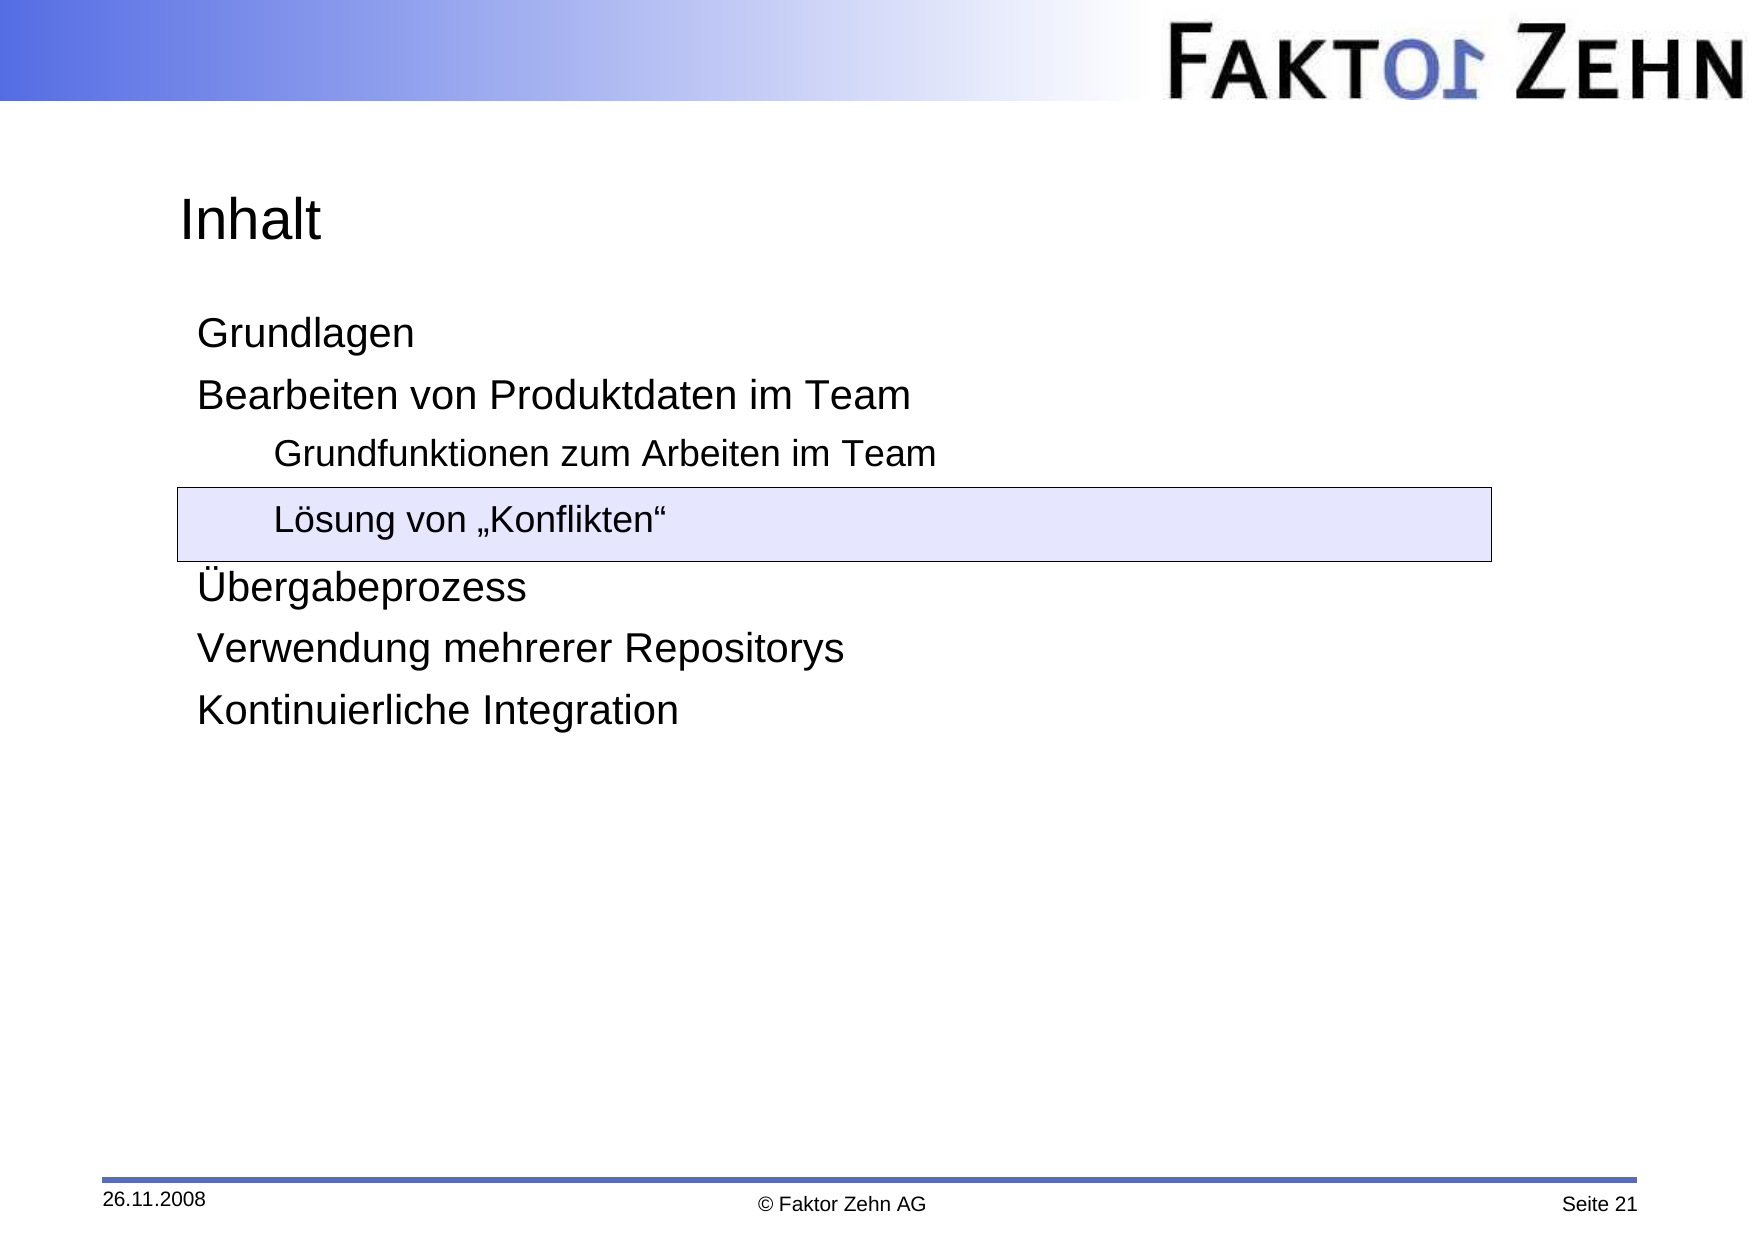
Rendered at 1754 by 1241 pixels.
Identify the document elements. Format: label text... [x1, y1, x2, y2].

picture [1162, 7, 1752, 100]
list Grundlagen Bearbeiten von Produktdaten im Team Grundfunktionen zum Arbeiten im Team Lösung von „Konflikten“ Übergabeprozess Verwendung mehrerer Repositorys Kontinuierliche Integration [179, 310, 1576, 1078]
title Inhalt [179, 142, 1576, 296]
